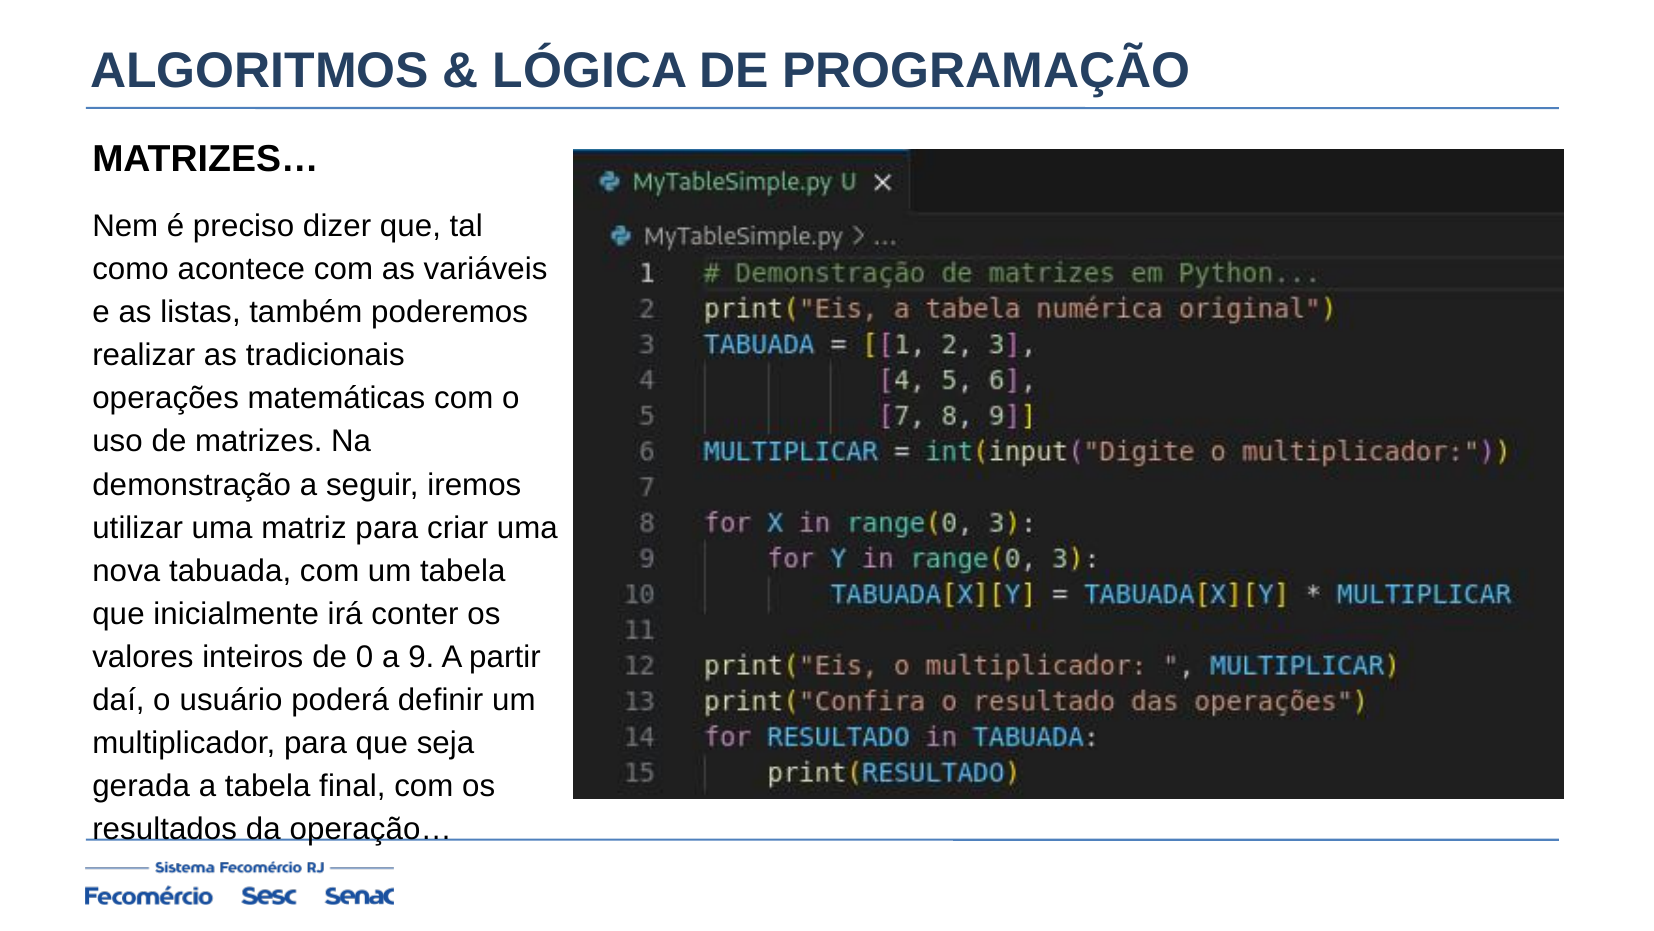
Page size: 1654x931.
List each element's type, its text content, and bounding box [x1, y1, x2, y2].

text_box ALGORITMOS & LÓGICA DE PROGRAMAÇÃO [90, 32, 1564, 104]
picture [573, 149, 1564, 799]
text_box MATRIZES… Nem é preciso dizer que, tal como acontece com as variáveis e as listas, também poderemos realizar as tradicionais operações matemáticas com o uso de matrizes. Na demonstração a seguir, iremos utilizar uma matriz para criar uma nova tabuada, com um tabela que inicialmente irá conter os valores inteiros de 0 a 9. A partir daí, o usuário poderá definir um multiplicador, para que seja gerada a tabela final, com os resultados da operação… [77, 112, 574, 836]
picture [62, 845, 416, 921]
